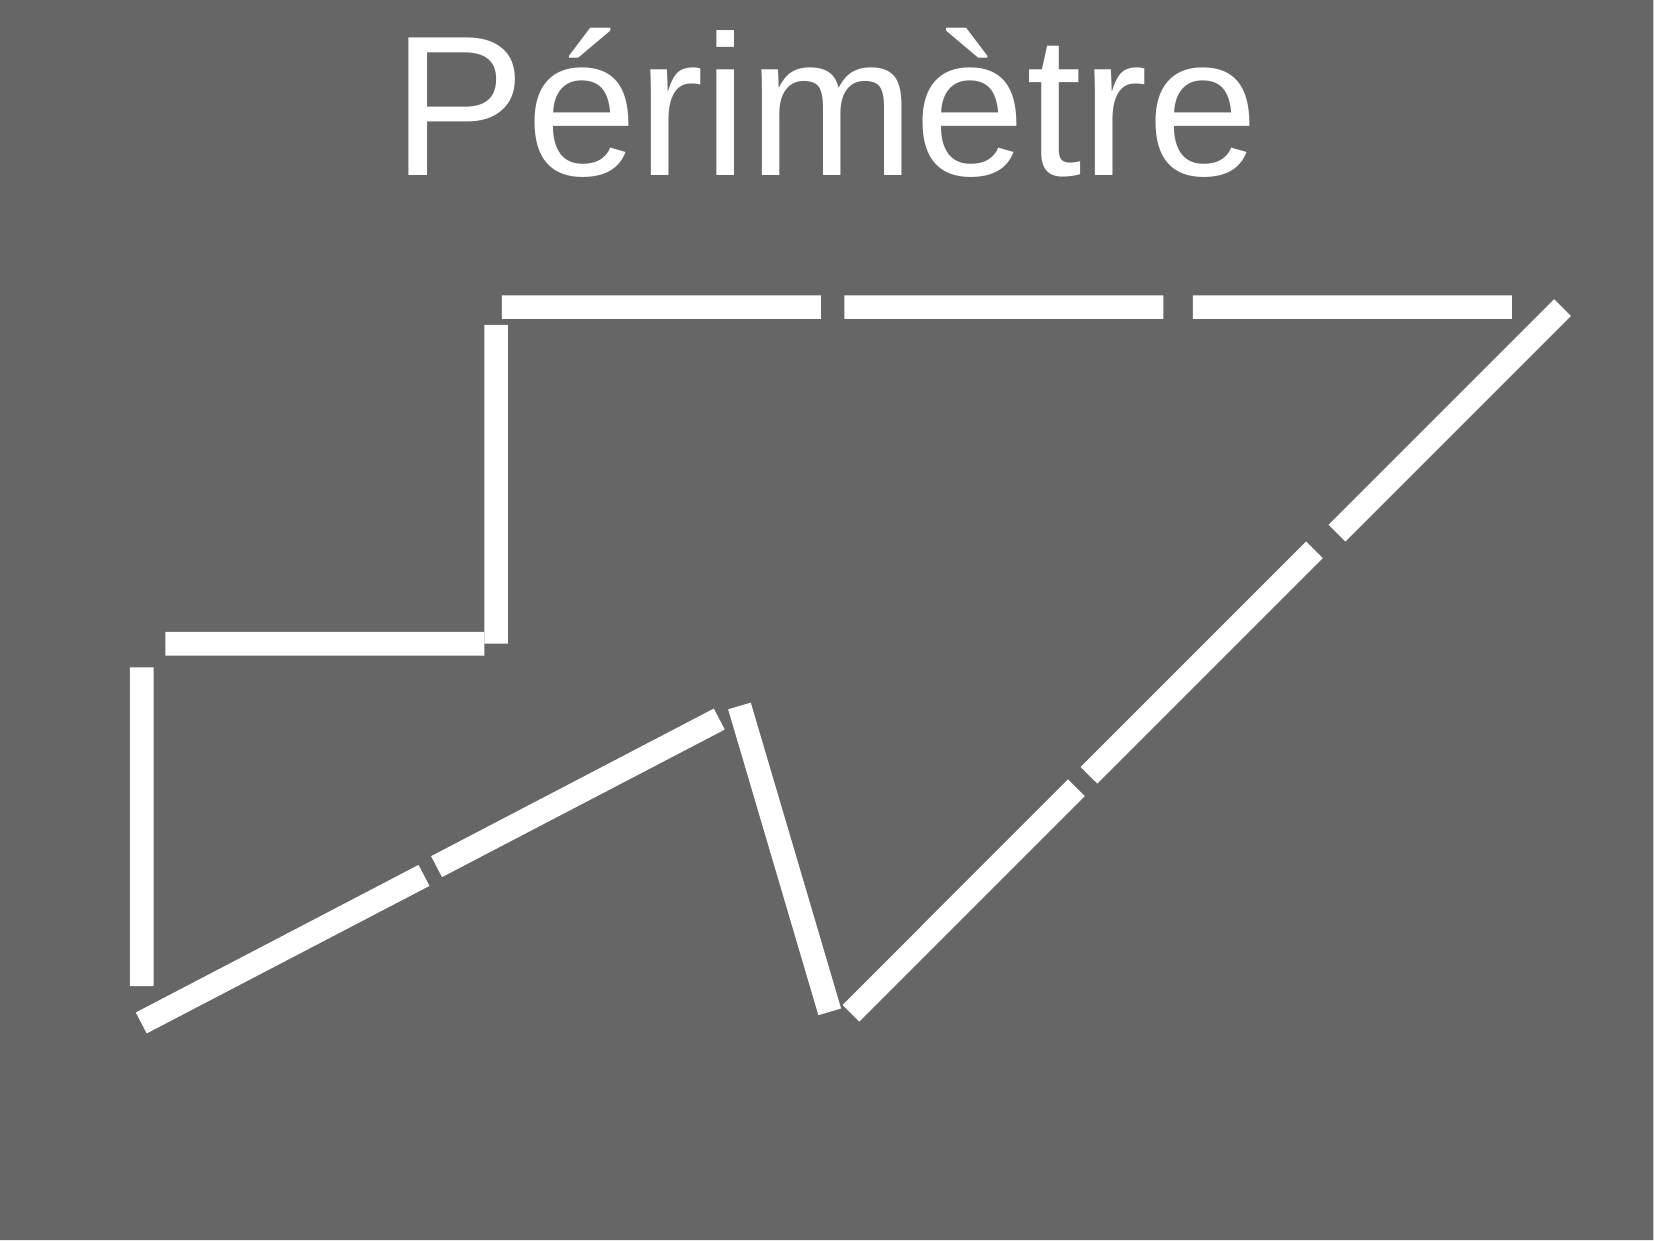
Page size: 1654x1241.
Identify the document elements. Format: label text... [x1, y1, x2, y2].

title Périmètre [353, 0, 1300, 237]
text_box [0, 0, 1654, 1241]
